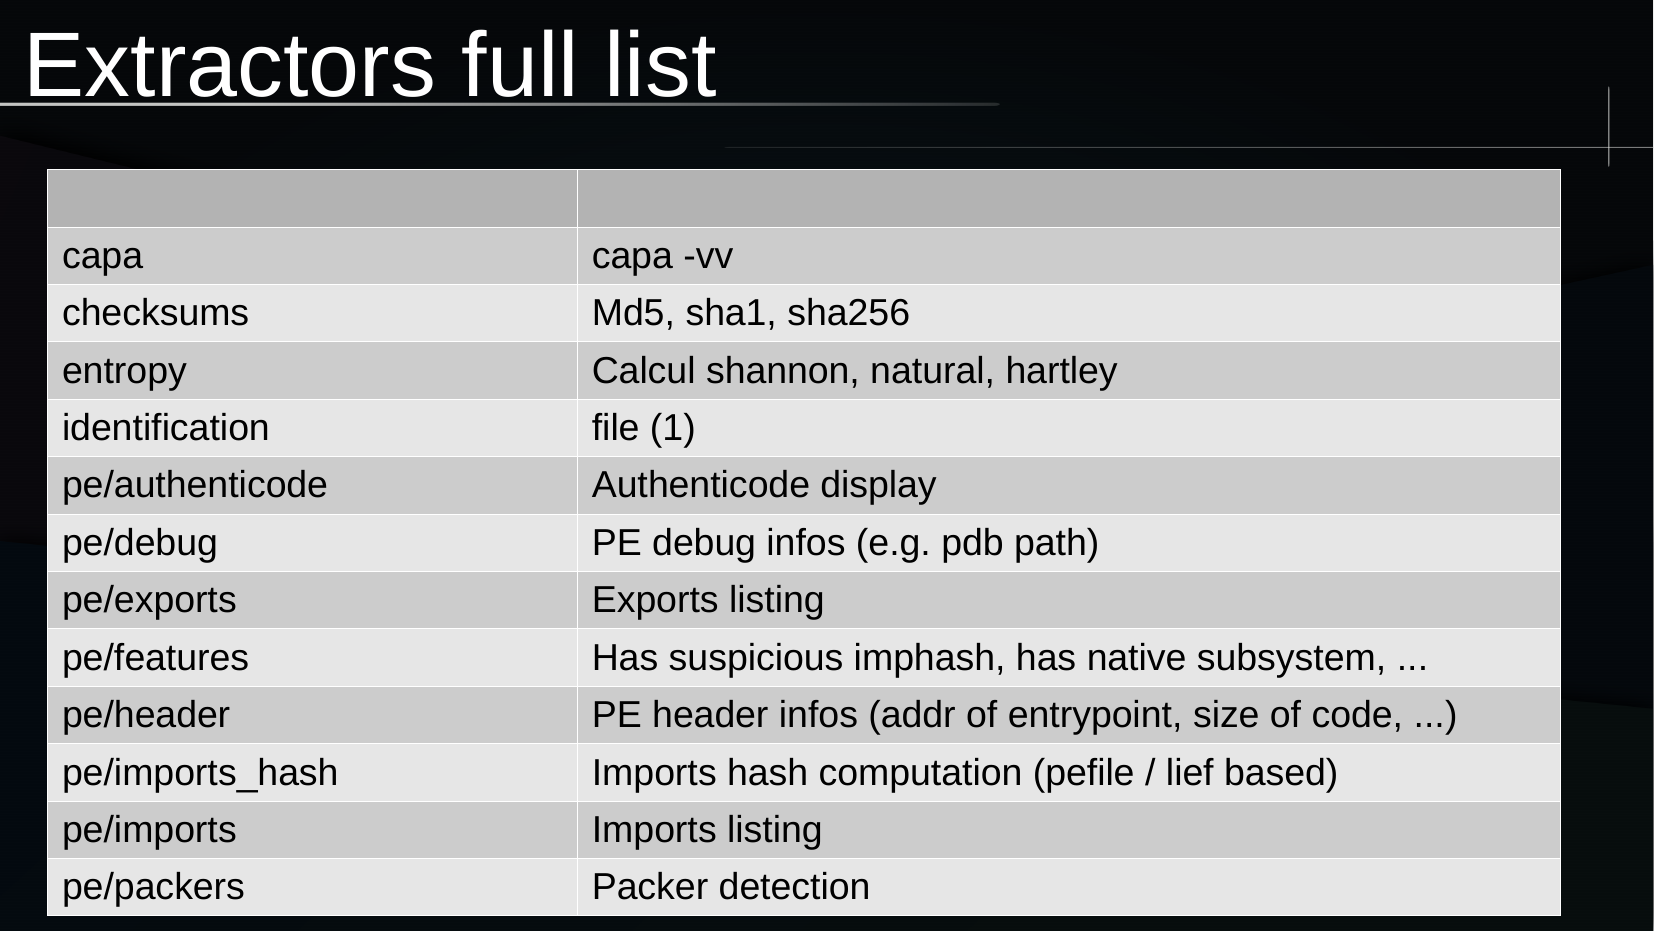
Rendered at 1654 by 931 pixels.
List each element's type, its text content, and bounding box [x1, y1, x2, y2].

table_cell pe/exports [48, 572, 577, 628]
table_cell Packer detection [578, 859, 1560, 915]
table_header [578, 170, 1560, 227]
table_cell entropy [48, 342, 577, 399]
table_cell Calcul shannon, natural, hartley [578, 342, 1560, 399]
table_cell Imports hash computation (pefile / lief based) [578, 744, 1560, 801]
table_cell pe/imports_hash [48, 744, 577, 801]
table_cell Exports listing [578, 572, 1560, 628]
title Extractors full list [23, 11, 1589, 119]
table_cell pe/header [48, 687, 577, 743]
table_cell pe/debug [48, 515, 577, 571]
table_cell checksums [48, 285, 577, 341]
table_cell Md5, sha1, sha256 [578, 285, 1560, 341]
table_header [48, 170, 577, 227]
table_cell Authenticode display [578, 457, 1560, 514]
table_cell pe/packers [48, 859, 577, 915]
table_cell PE header infos (addr of entrypoint, size of code, ...) [578, 687, 1560, 743]
table_cell capa [48, 228, 577, 284]
table_cell pe/imports [48, 802, 577, 858]
table_cell Has suspicious imphash, has native subsystem, ... [578, 629, 1560, 686]
table_cell identification [48, 400, 577, 456]
table_cell capa -vv [578, 228, 1560, 284]
table_cell pe/authenticode [48, 457, 577, 514]
table_cell file (1) [578, 400, 1560, 456]
table_cell Imports listing [578, 802, 1560, 858]
table_cell PE debug infos (e.g. pdb path) [578, 515, 1560, 571]
picture [0, 0, 1654, 931]
table_cell pe/features [48, 629, 577, 686]
